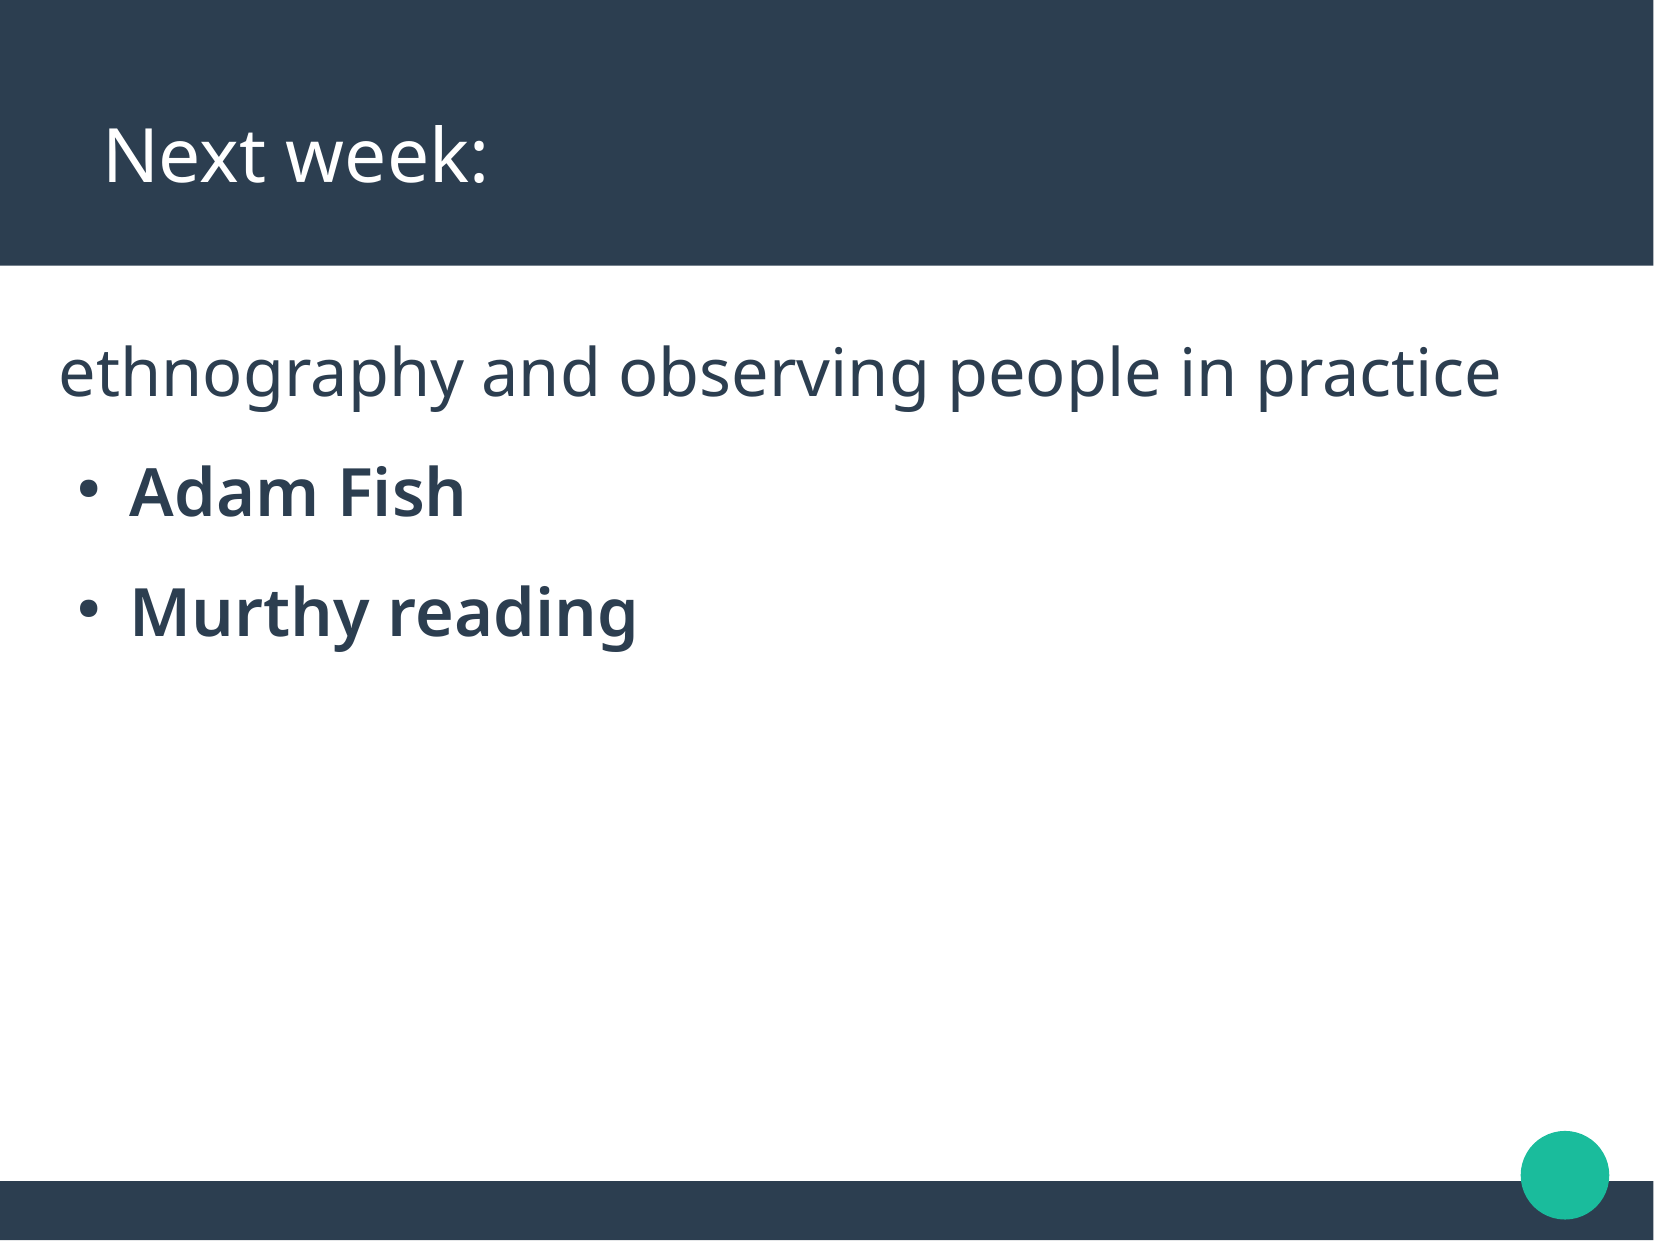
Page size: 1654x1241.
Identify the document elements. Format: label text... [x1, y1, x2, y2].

title Next week: [82, 49, 1571, 257]
list ethnography and observing people in practice Adam Fish Murthy reading [59, 324, 1595, 1152]
